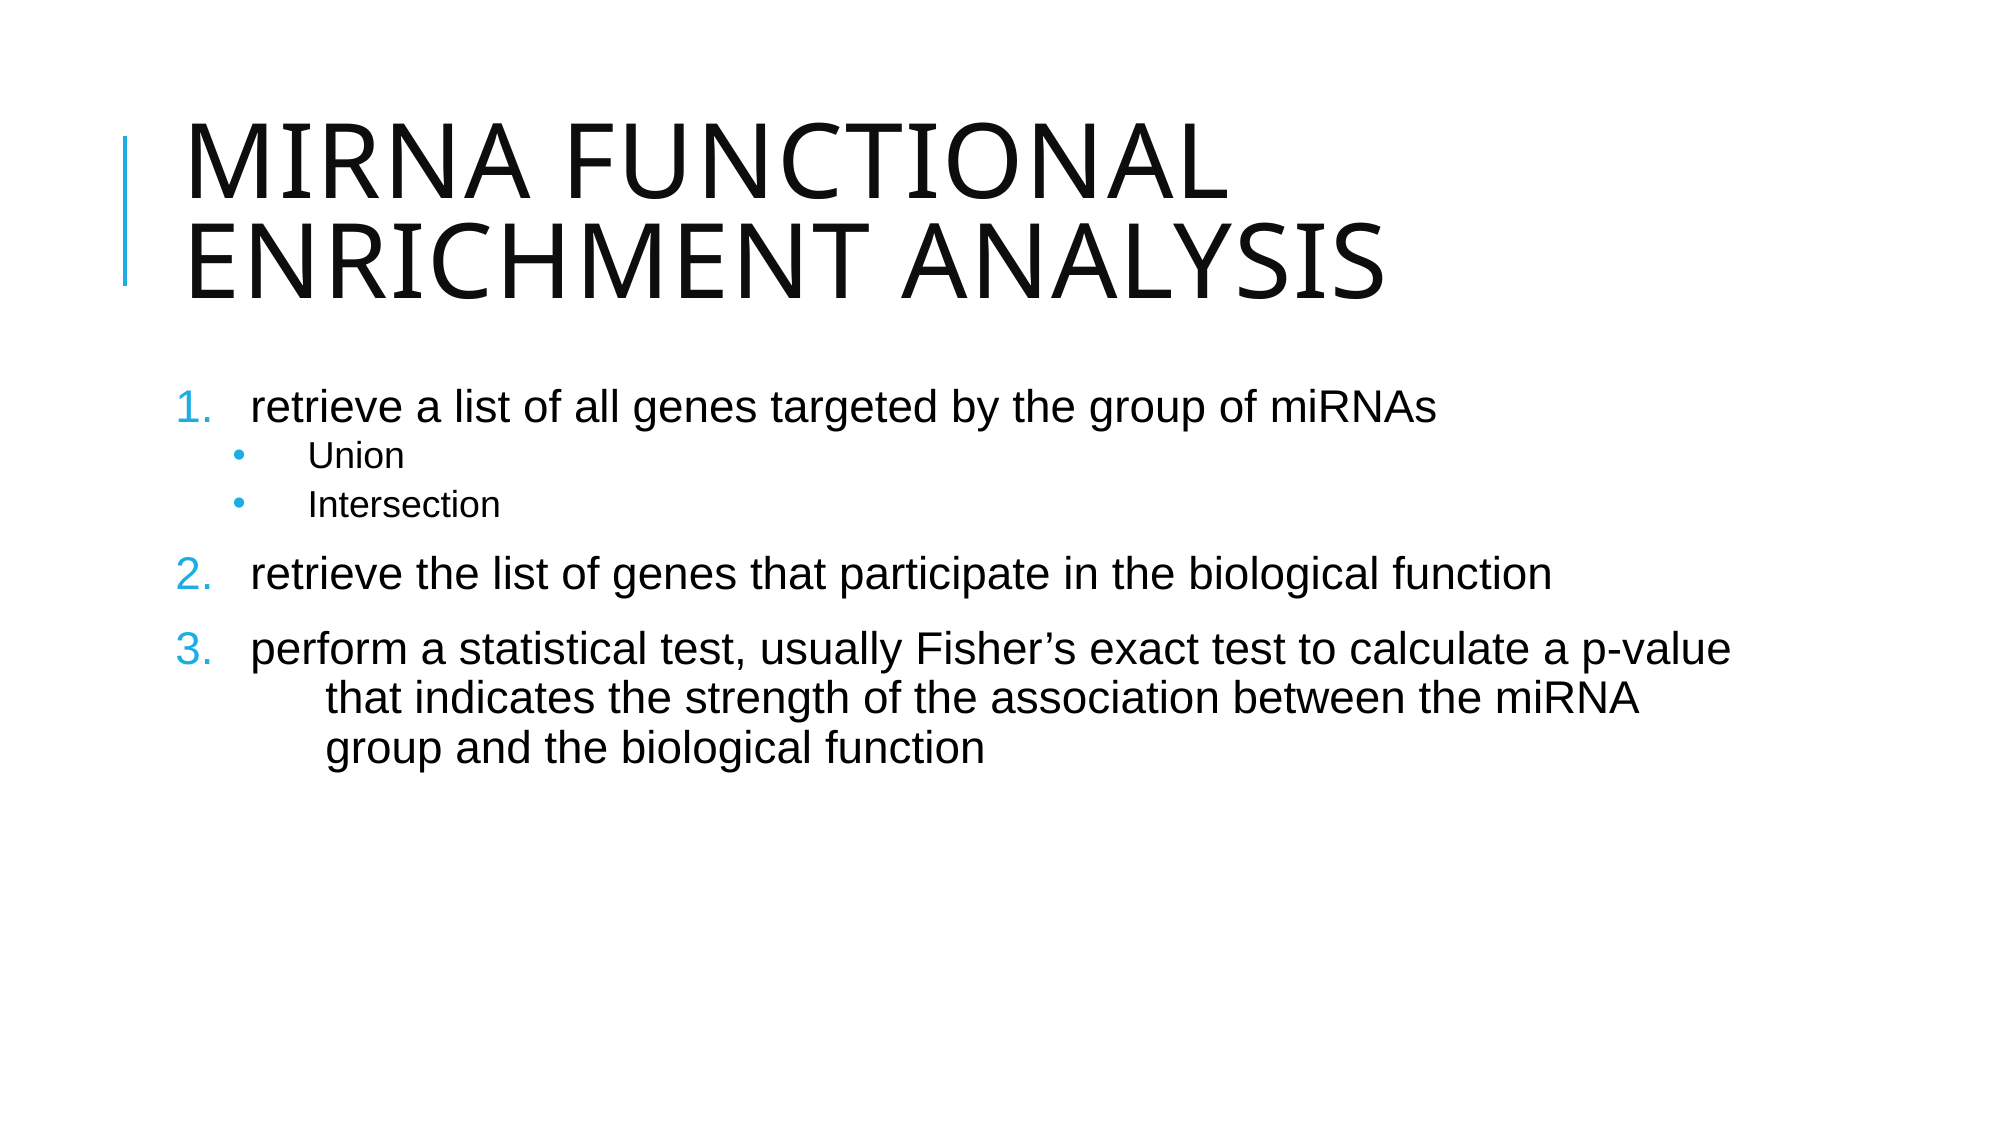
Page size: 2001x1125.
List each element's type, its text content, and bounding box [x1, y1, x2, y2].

list retrieve a list of all genes targeted by the group of miRNAs Union Intersection retrieve the list of genes that participate in the biological function perform a statistical test, usually Fisher’s exact test to calculate a p-value that indicates the strength of the association between the miRNA group and the biological function [168, 375, 1763, 1036]
title miRNA functional enrichment analysis [168, 96, 1763, 343]
